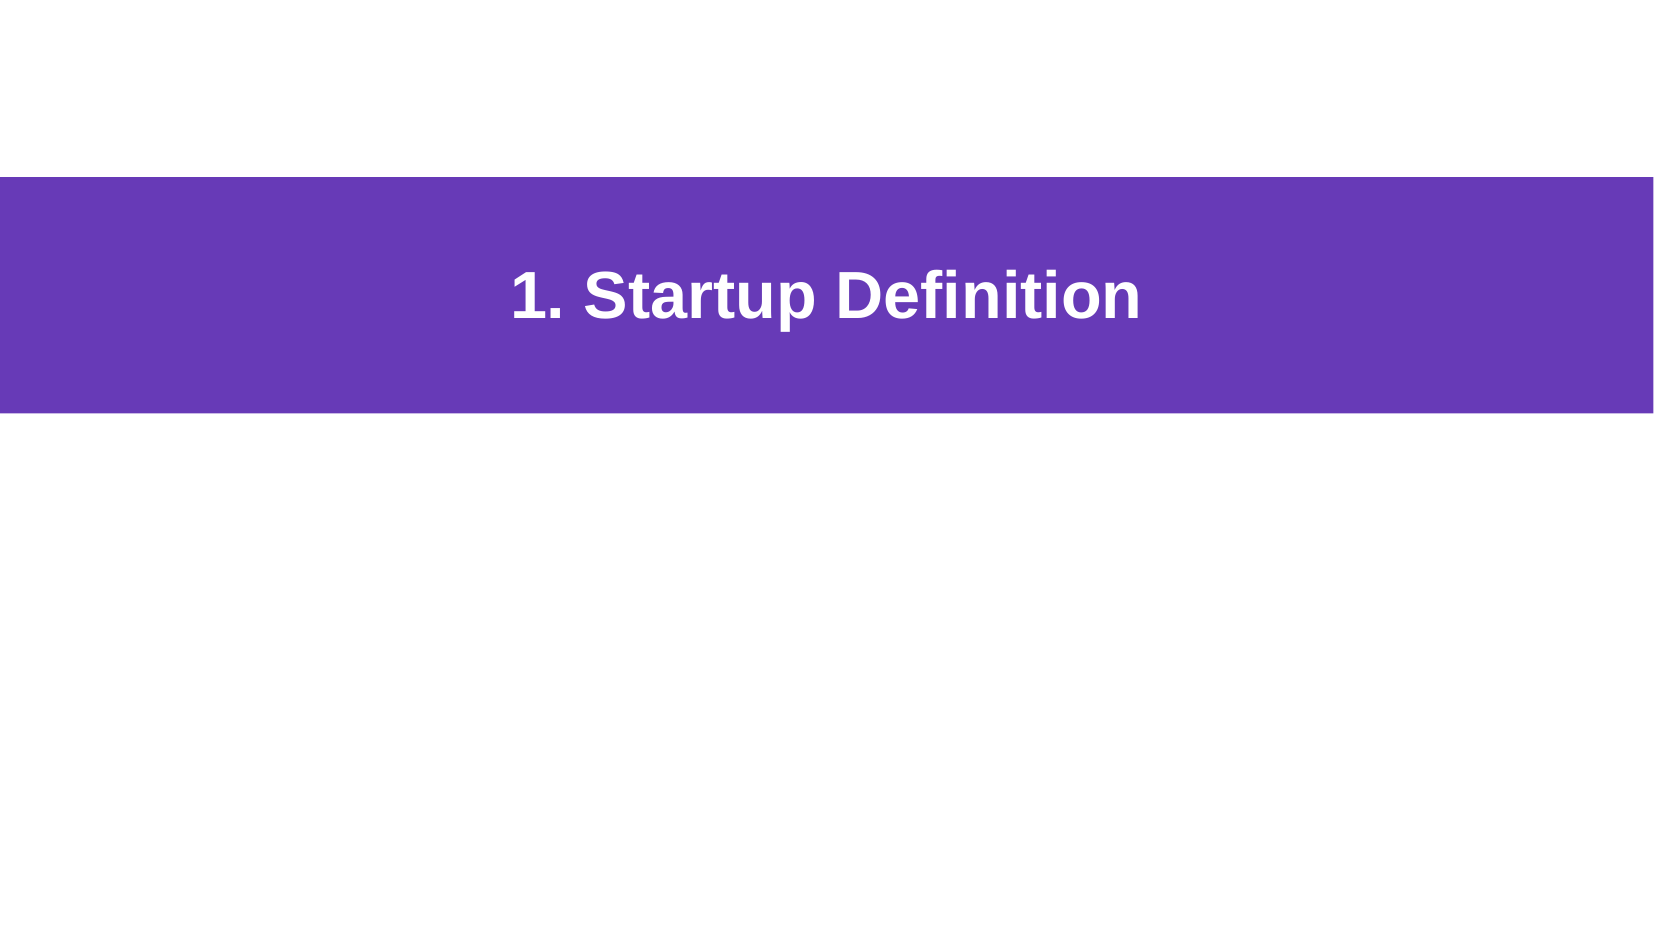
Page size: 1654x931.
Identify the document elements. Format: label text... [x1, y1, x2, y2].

title 1. Startup Definition [0, 177, 1654, 414]
